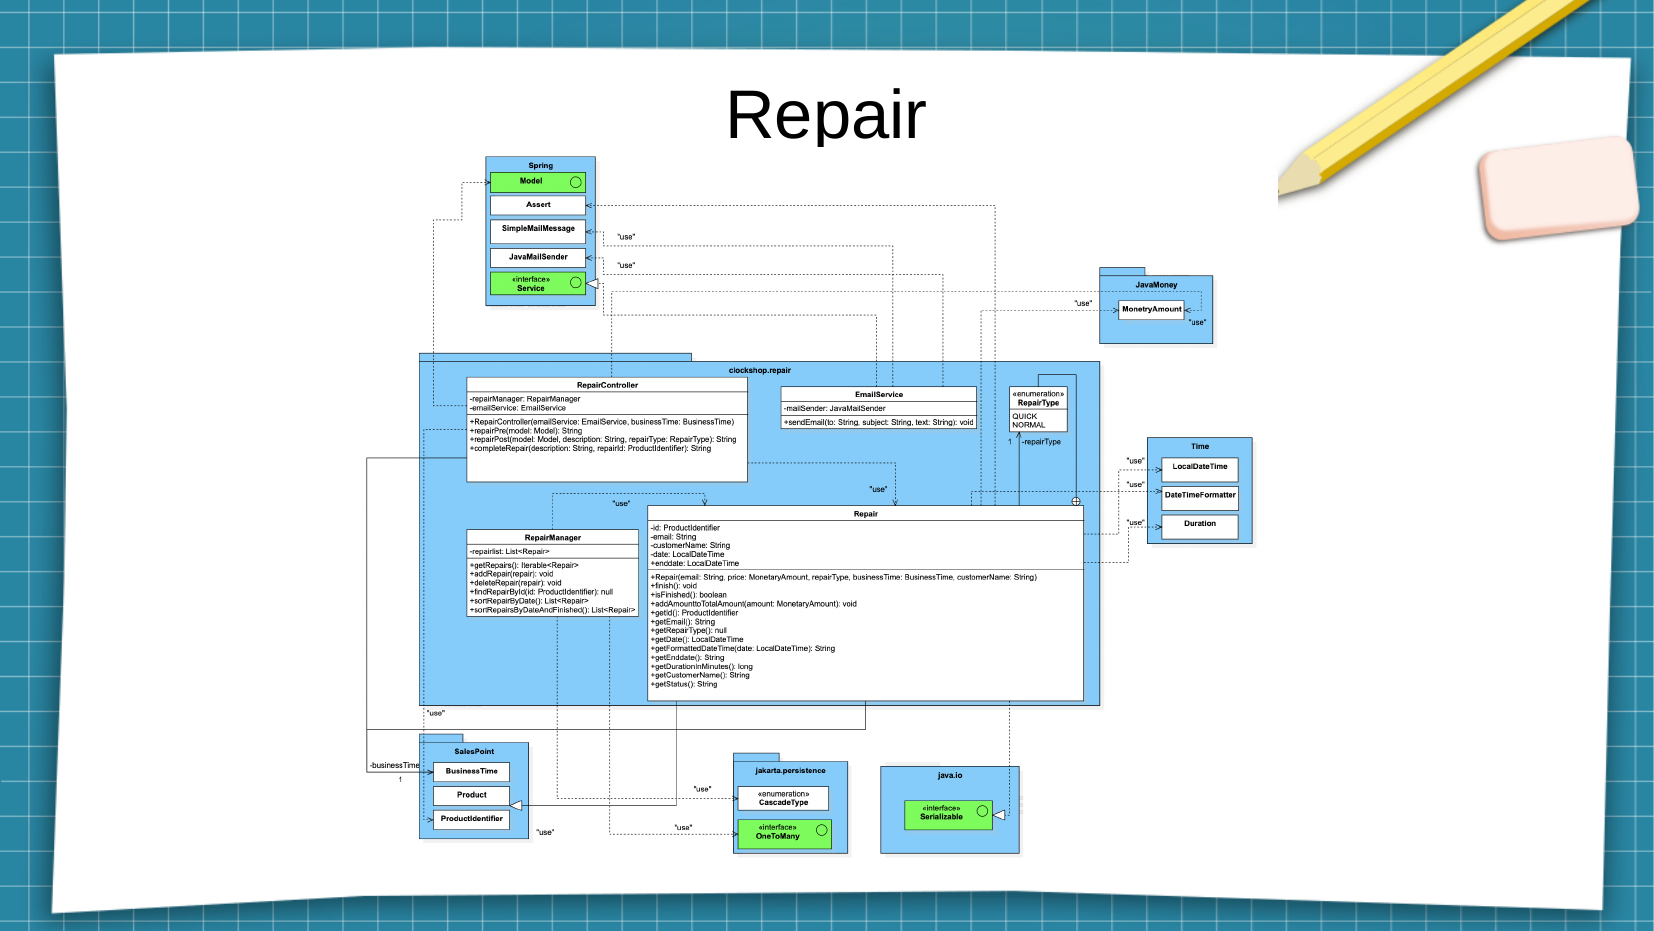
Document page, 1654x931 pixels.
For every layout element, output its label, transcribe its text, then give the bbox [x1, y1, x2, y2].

picture [0, 0, 1654, 931]
title Repair [82, 37, 1571, 193]
